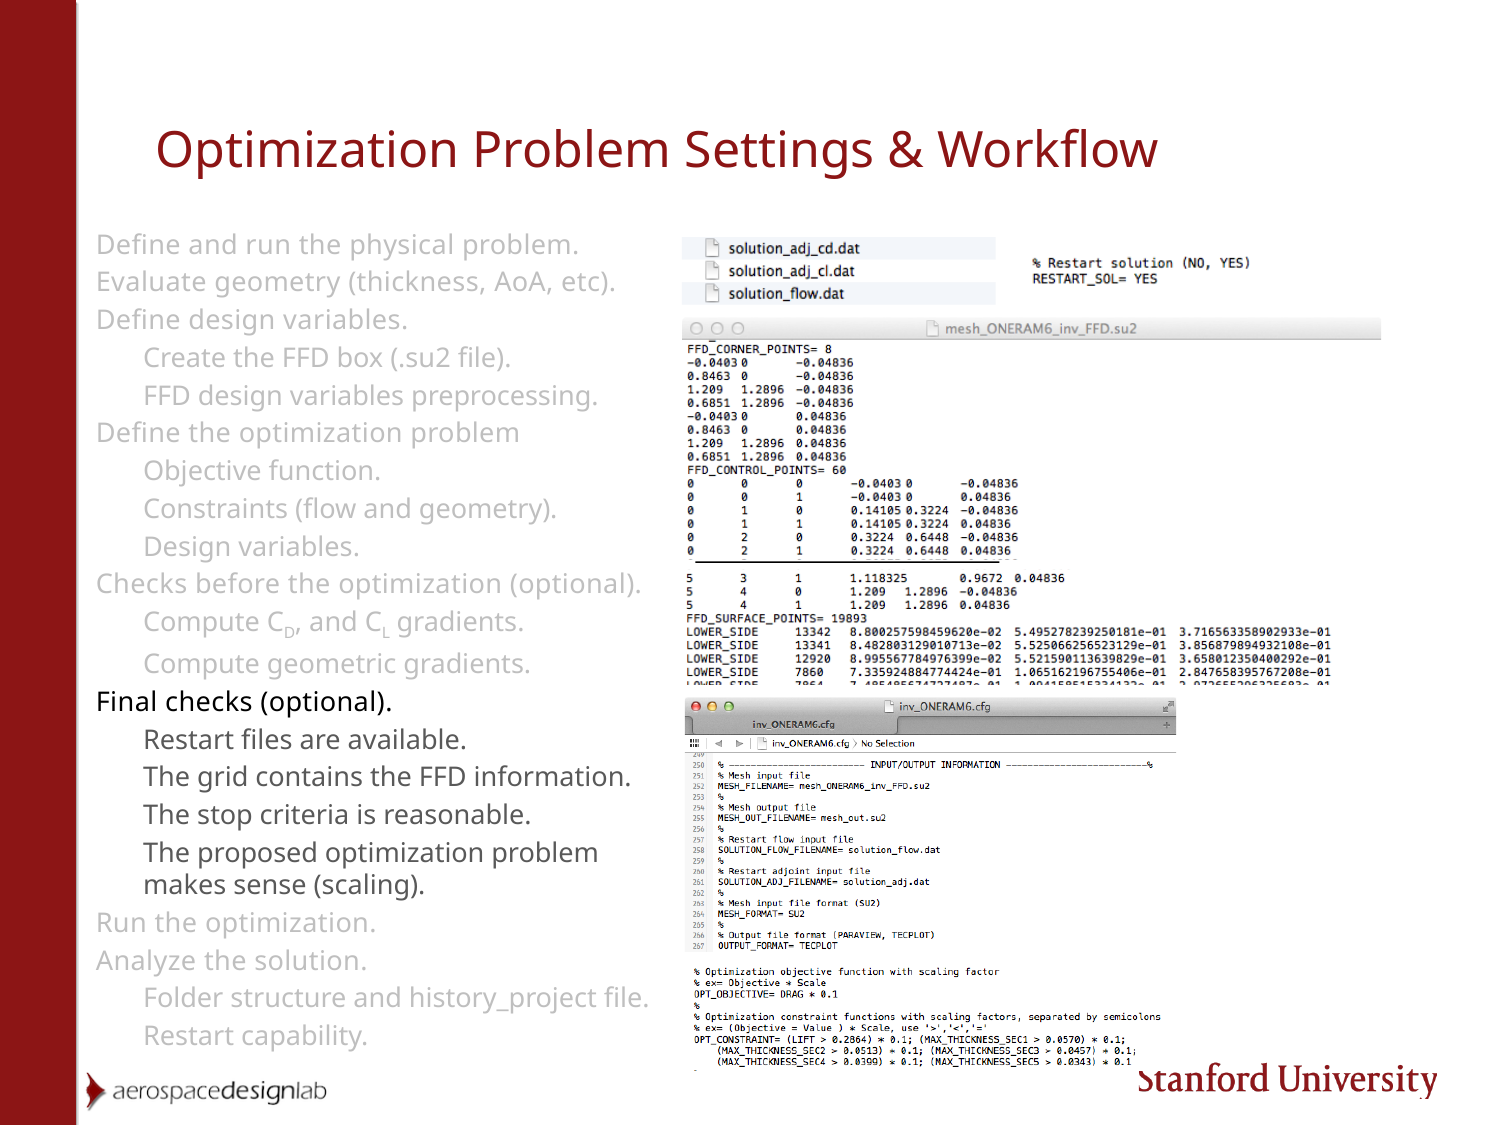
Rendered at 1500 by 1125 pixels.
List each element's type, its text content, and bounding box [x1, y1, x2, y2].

picture [681, 569, 1381, 685]
picture [1028, 252, 1277, 292]
picture [684, 697, 1177, 952]
text_box Optimization Problem Settings & Workflow [155, 78, 1420, 186]
picture [689, 964, 1168, 1072]
picture [82, 1071, 330, 1112]
picture [682, 317, 1382, 560]
text_box Define and run the physical problem. Evaluate geometry (thickness, AoA, etc). Define design variables. Create the FFD box (.su2 file). FFD design variables preprocessing. Define the optimization problem Objective function. Constraints (flow and geometry). Design variables. Checks before the optimization (optional). Compute CD, and CL gradients. Compute geometric gradients. Final checks (optional). Restart files are available. The grid contains the FFD information. The stop criteria is reasonable. The proposed optimization problem makes sense (scaling). Run the optimization. Analyze the solution. Folder structure and history_project file. Restart capability. [95, 219, 679, 1081]
picture [681, 237, 996, 306]
